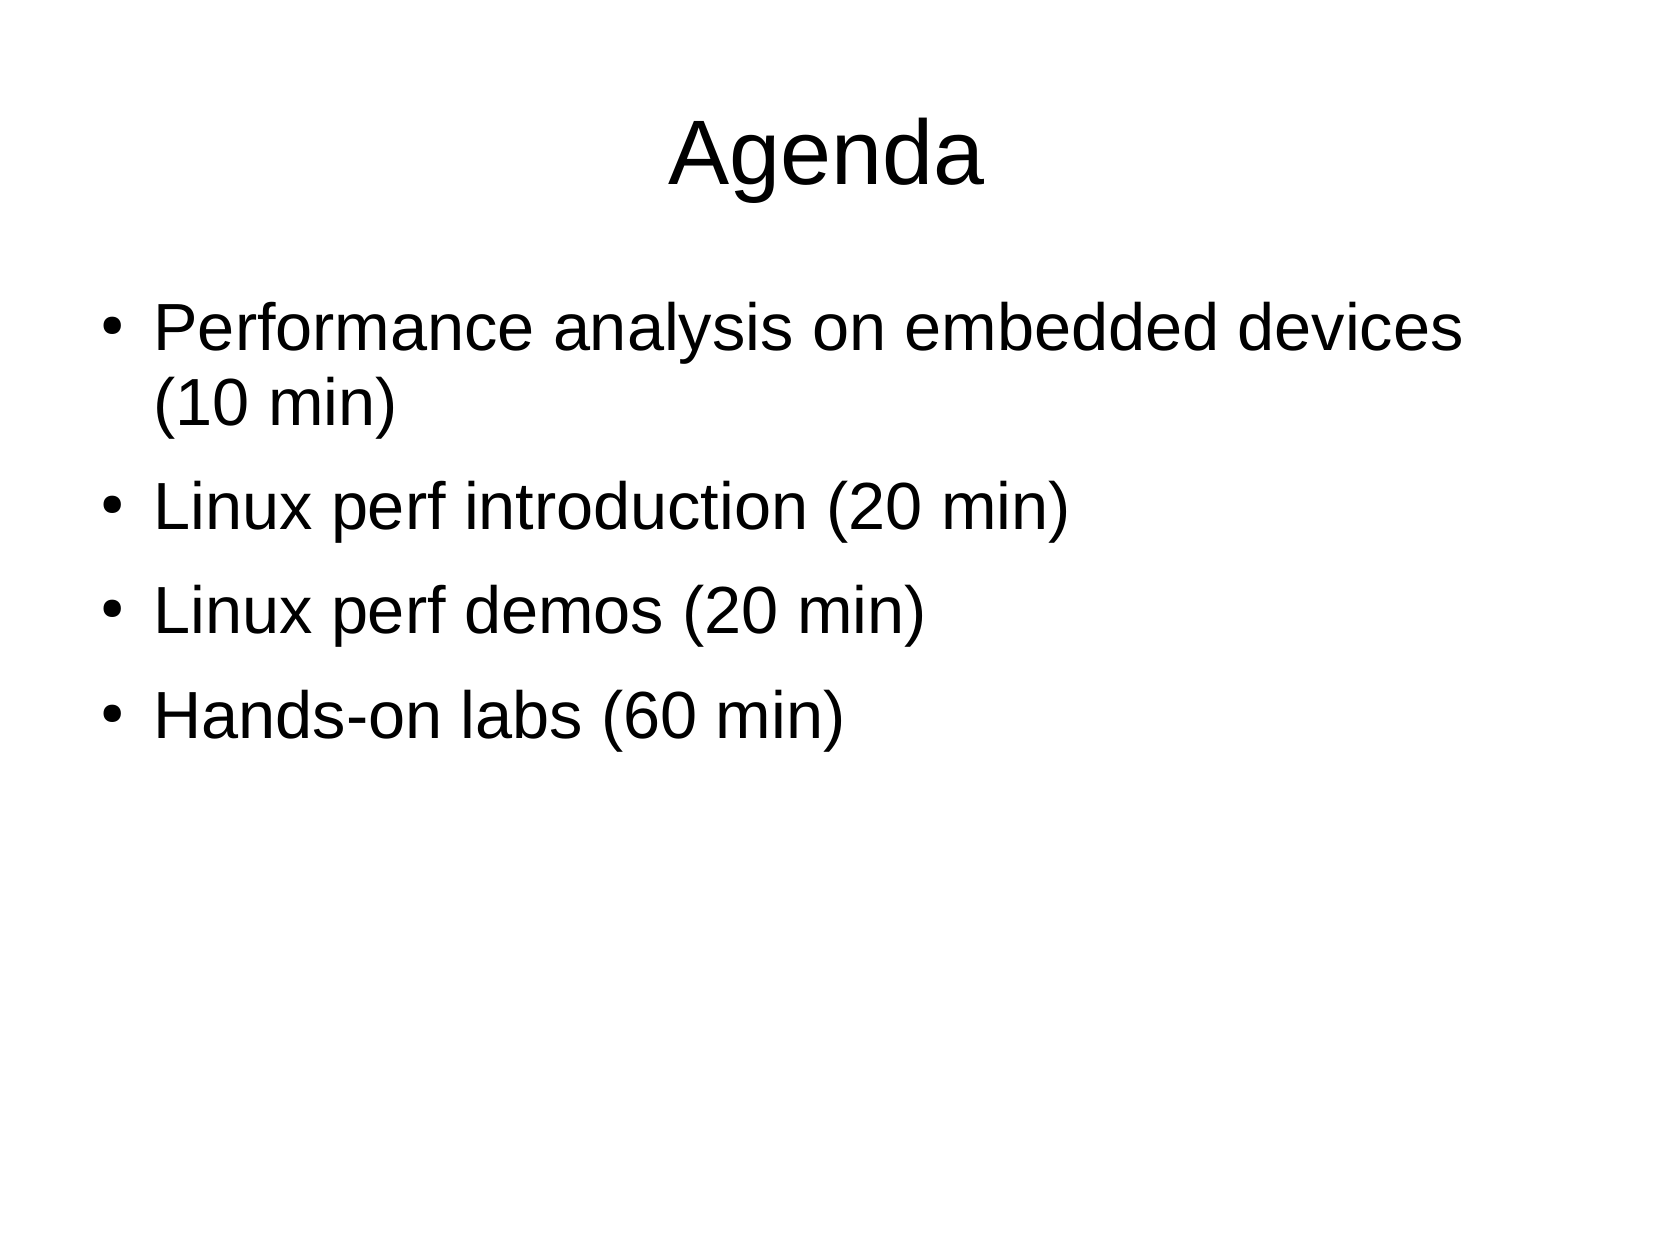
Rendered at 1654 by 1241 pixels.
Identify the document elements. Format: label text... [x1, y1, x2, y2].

title Agenda [82, 49, 1571, 257]
list Performance analysis on embedded devices (10 min) Linux perf introduction (20 min) Linux perf demos (20 min) Hands-on labs (60 min) [82, 290, 1571, 1010]
